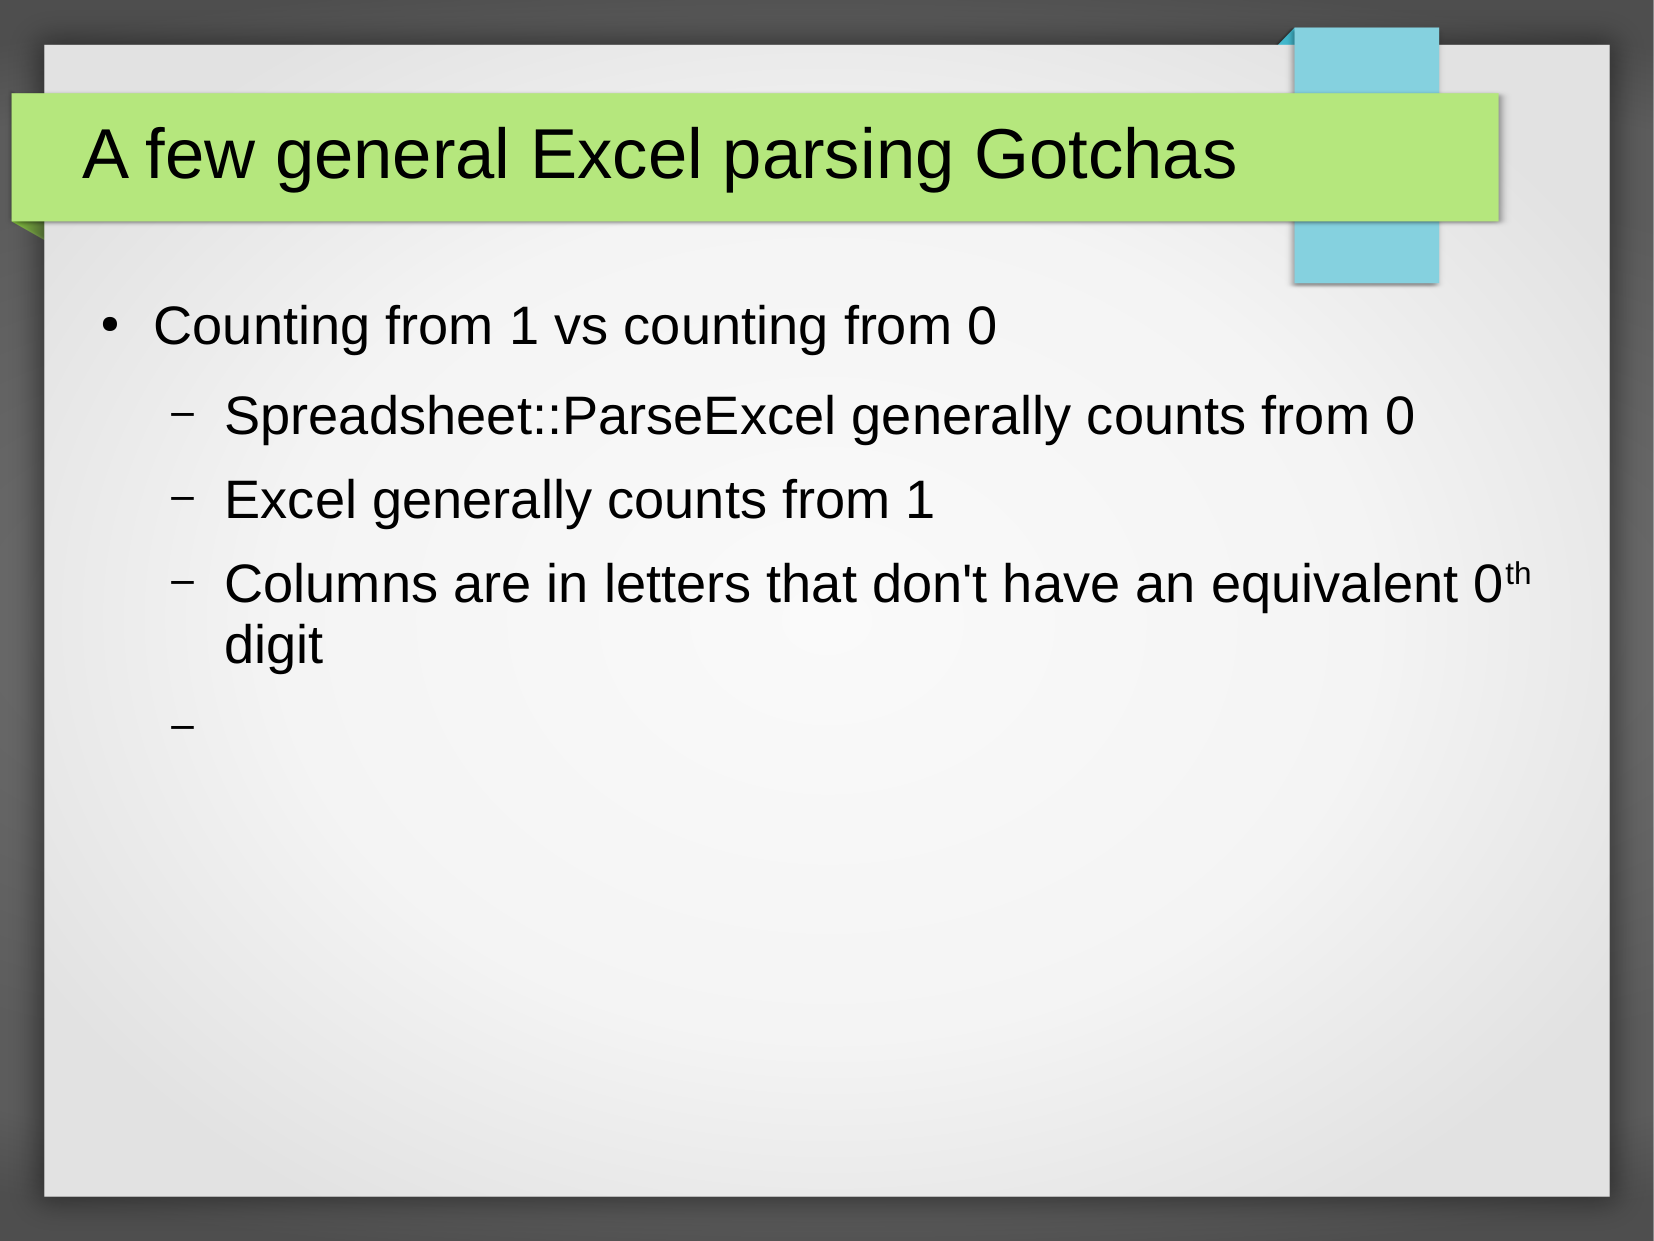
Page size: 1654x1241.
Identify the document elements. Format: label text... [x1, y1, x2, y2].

title A few general Excel parsing Gotchas [82, 94, 1264, 213]
picture [0, 0, 1654, 1241]
list Counting from 1 vs counting from 0 Spreadsheet::ParseExcel generally counts from 0 Excel generally counts from 1 Columns are in letters that don't have an equivalent 0th digit [82, 295, 1571, 1015]
